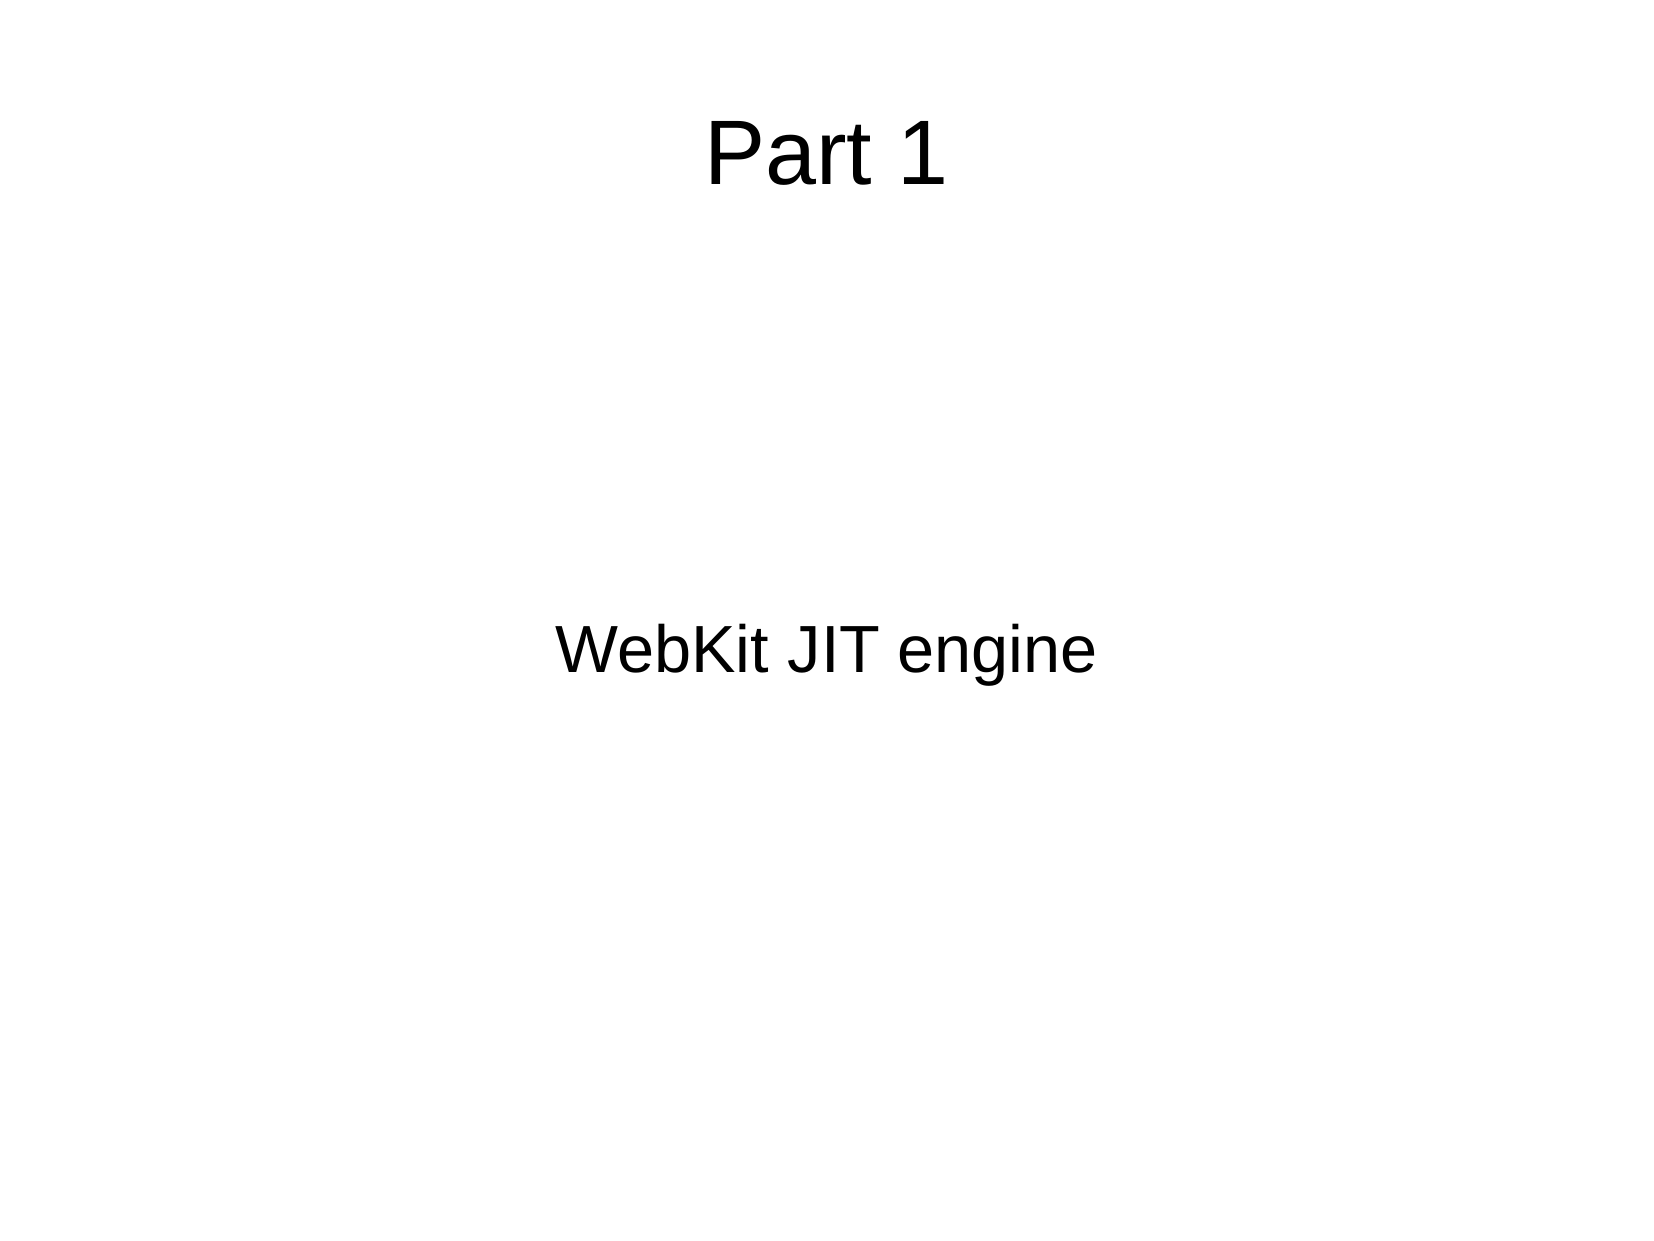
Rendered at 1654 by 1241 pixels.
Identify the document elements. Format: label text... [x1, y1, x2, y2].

subtitle WebKit JIT engine [82, 290, 1571, 1010]
title Part 1 [82, 49, 1571, 257]
